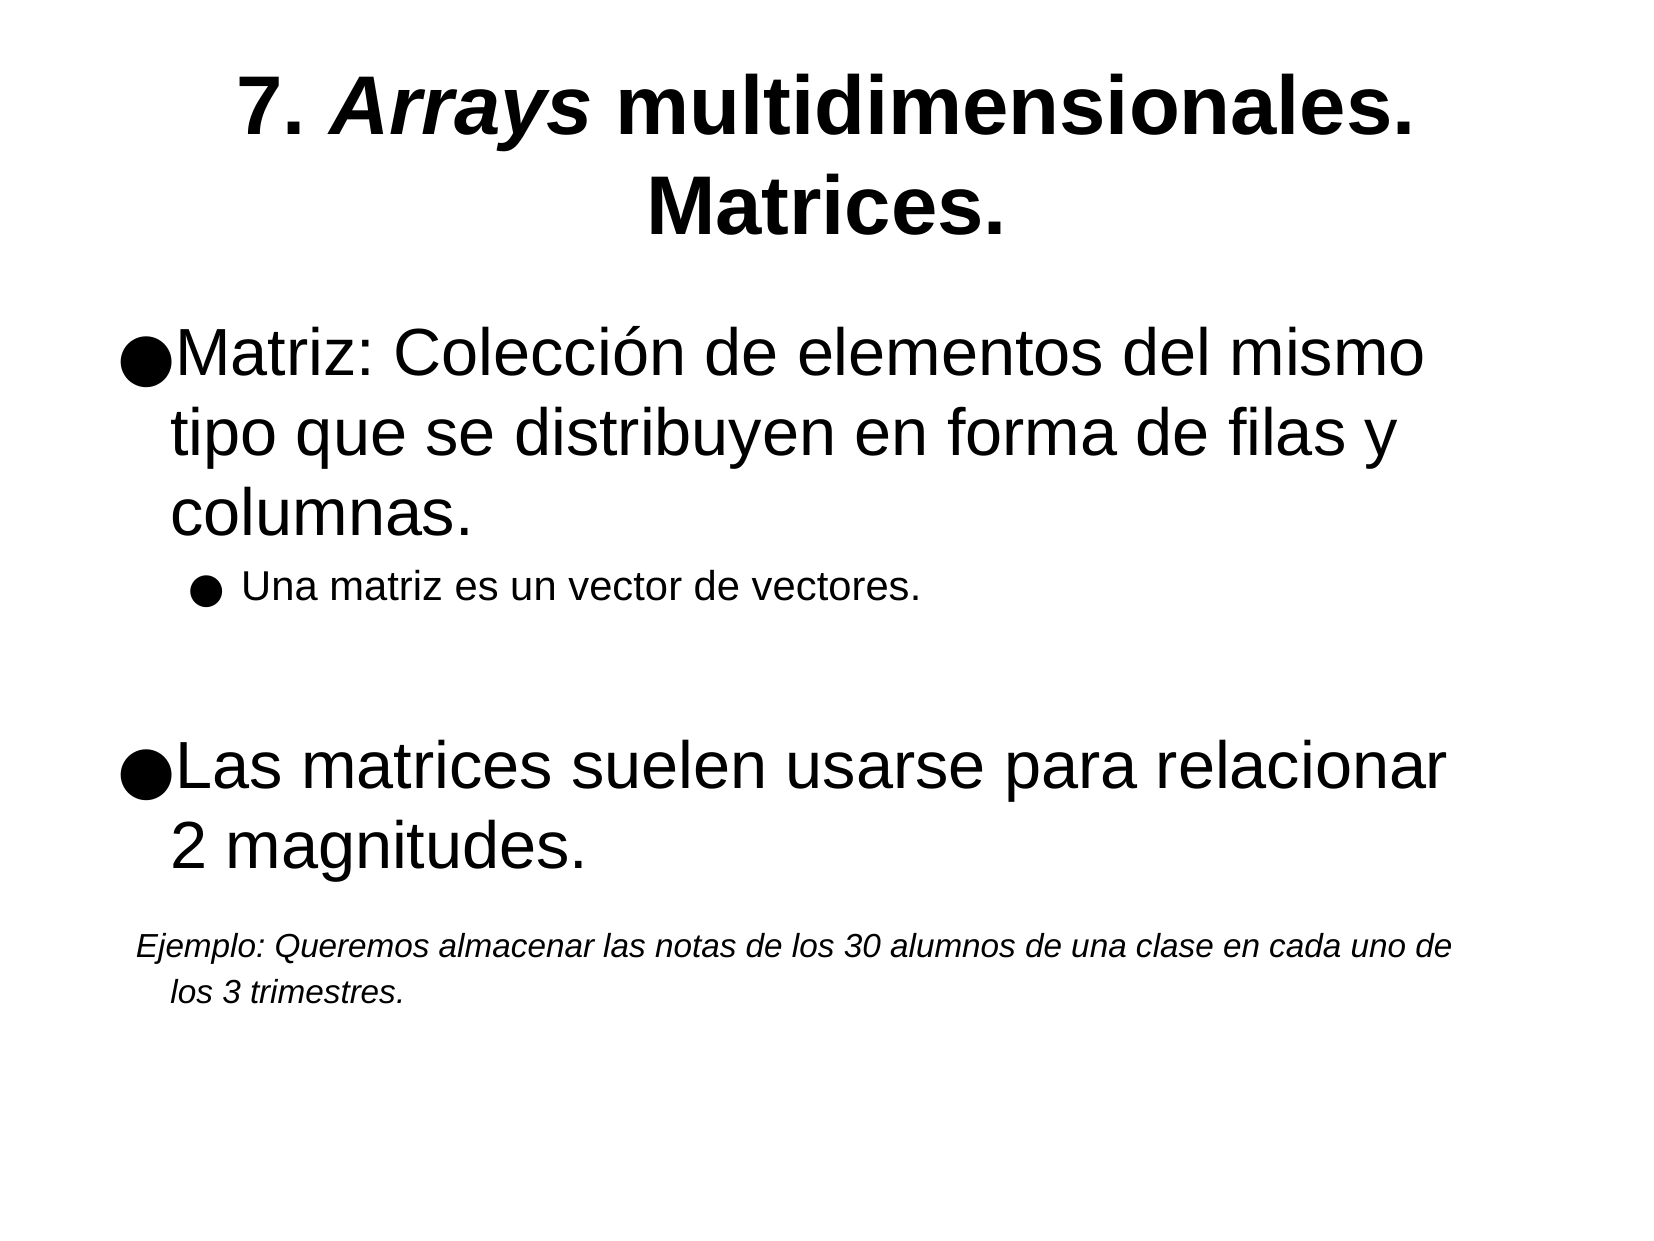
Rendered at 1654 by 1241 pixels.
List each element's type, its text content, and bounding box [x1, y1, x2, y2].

text_box 7. Arrays multidimensionales. Matrices. [123, 32, 1530, 270]
text_box Matriz: Colección de elementos del mismo tipo que se distribuyen en forma de filas y columnas. Una matriz es un vector de vectores. Las matrices suelen usarse para relacionar 2 magnitudes. Ejemplo: Queremos almacenar las notas de los 30 alumnos de una clase en cada uno de los 3 trimestres. [84, 301, 1491, 1206]
